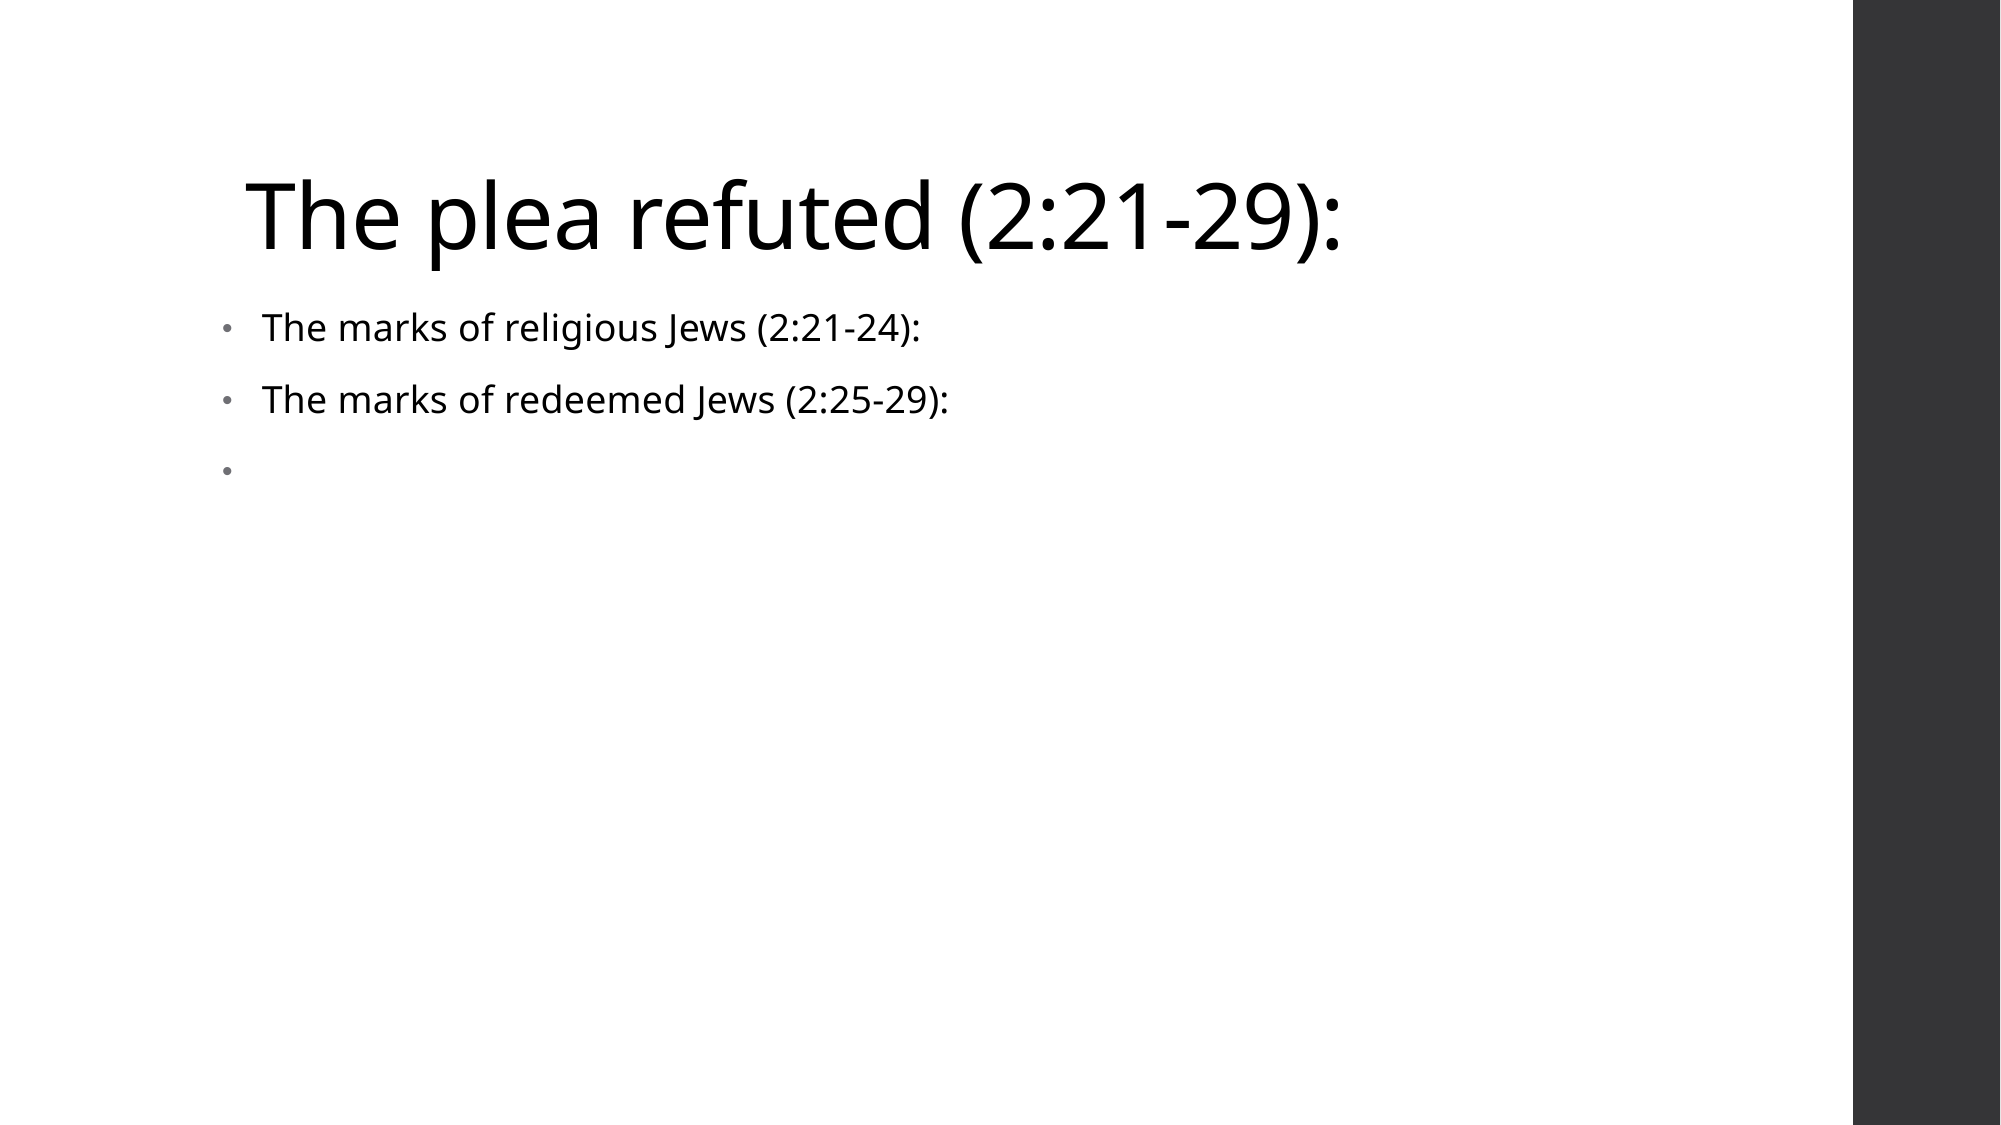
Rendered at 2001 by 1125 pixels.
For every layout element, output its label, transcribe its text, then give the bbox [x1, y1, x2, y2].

title The plea refuted (2:21-29): [206, 60, 1797, 278]
list The marks of religious Jews (2:21-24): The marks of redeemed Jews (2:25-29): [206, 299, 1617, 1014]
